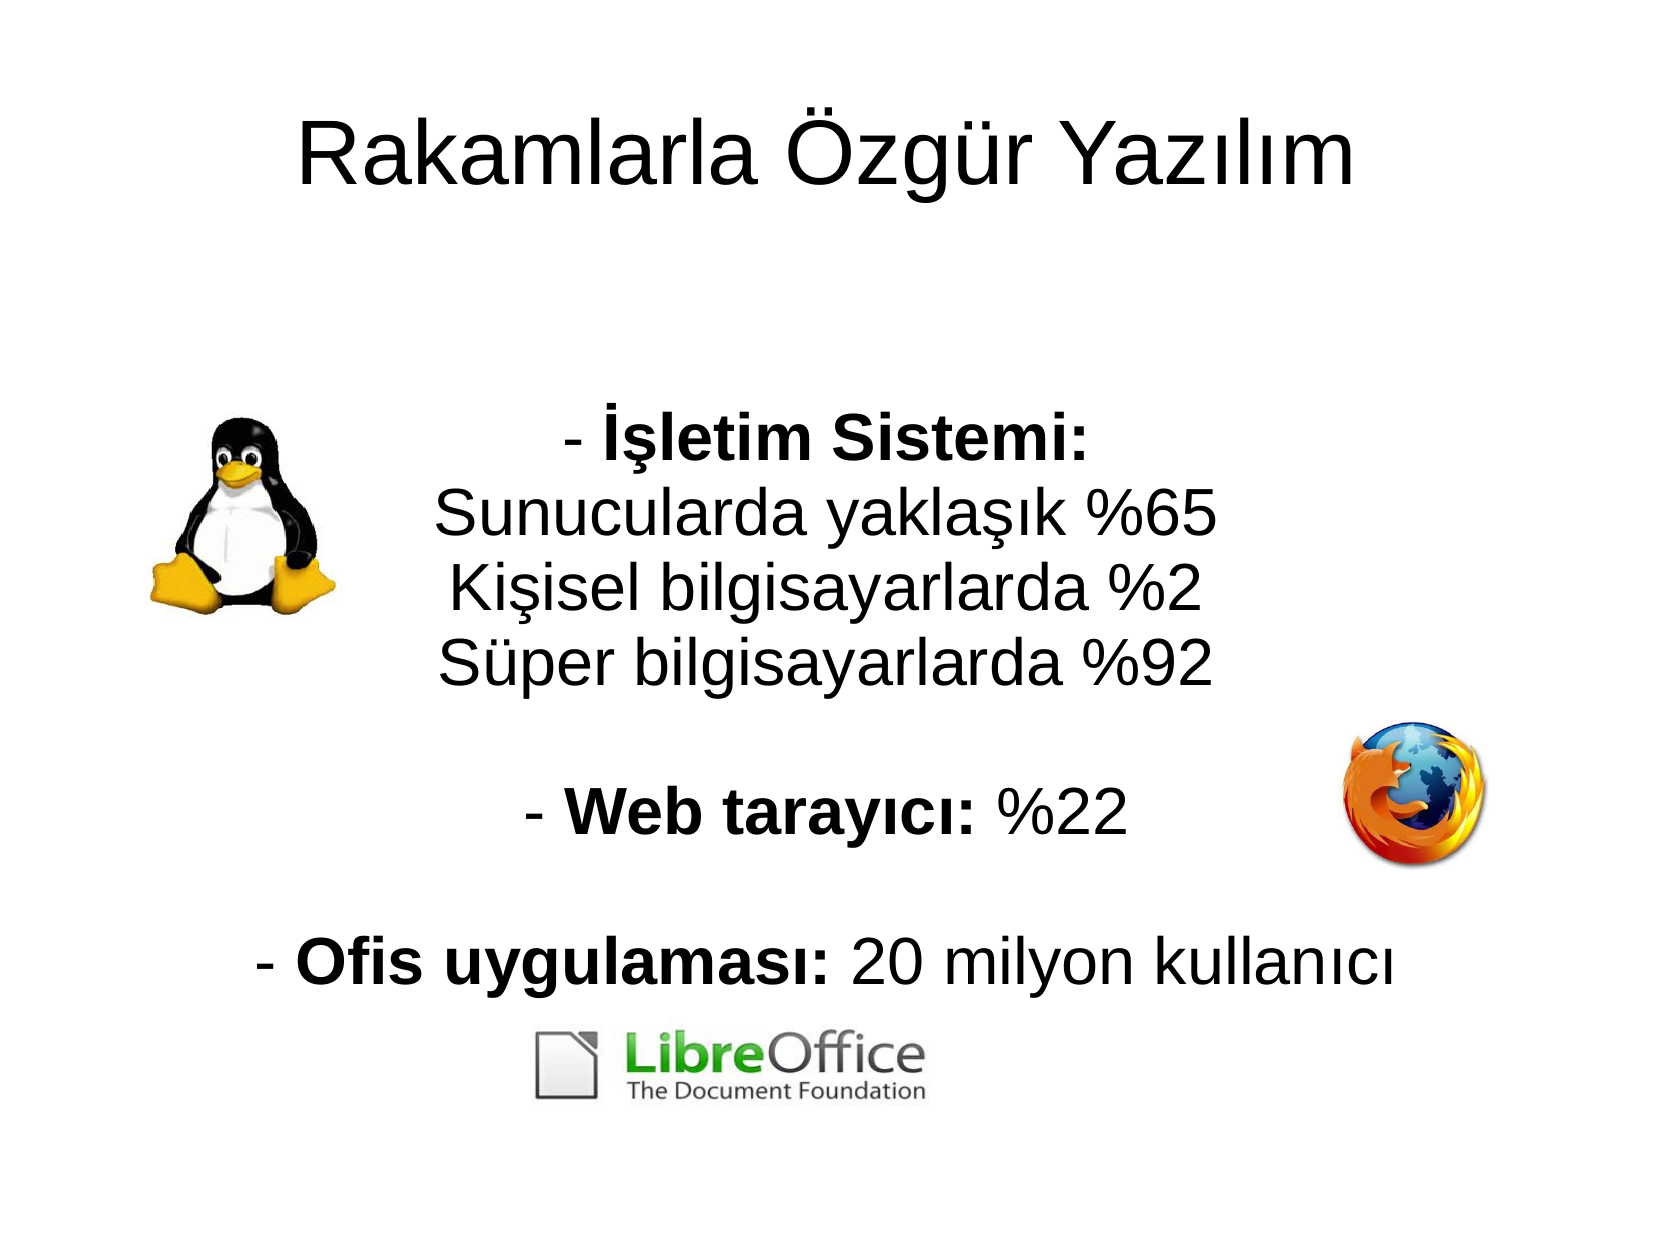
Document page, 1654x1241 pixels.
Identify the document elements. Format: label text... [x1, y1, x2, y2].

title Rakamlarla Özgür Yazılım [82, 49, 1571, 257]
picture [1338, 720, 1489, 871]
picture [504, 1000, 955, 1129]
subtitle - İşletim Sistemi: Sunucularda yaklaşık %65 Kişisel bilgisayarlarda %2 Süper bilgisayarlarda %92 - Web tarayıcı: %22 - Ofis uygulaması: 20 milyon kullanıcı [82, 290, 1571, 1109]
picture [145, 412, 342, 619]
